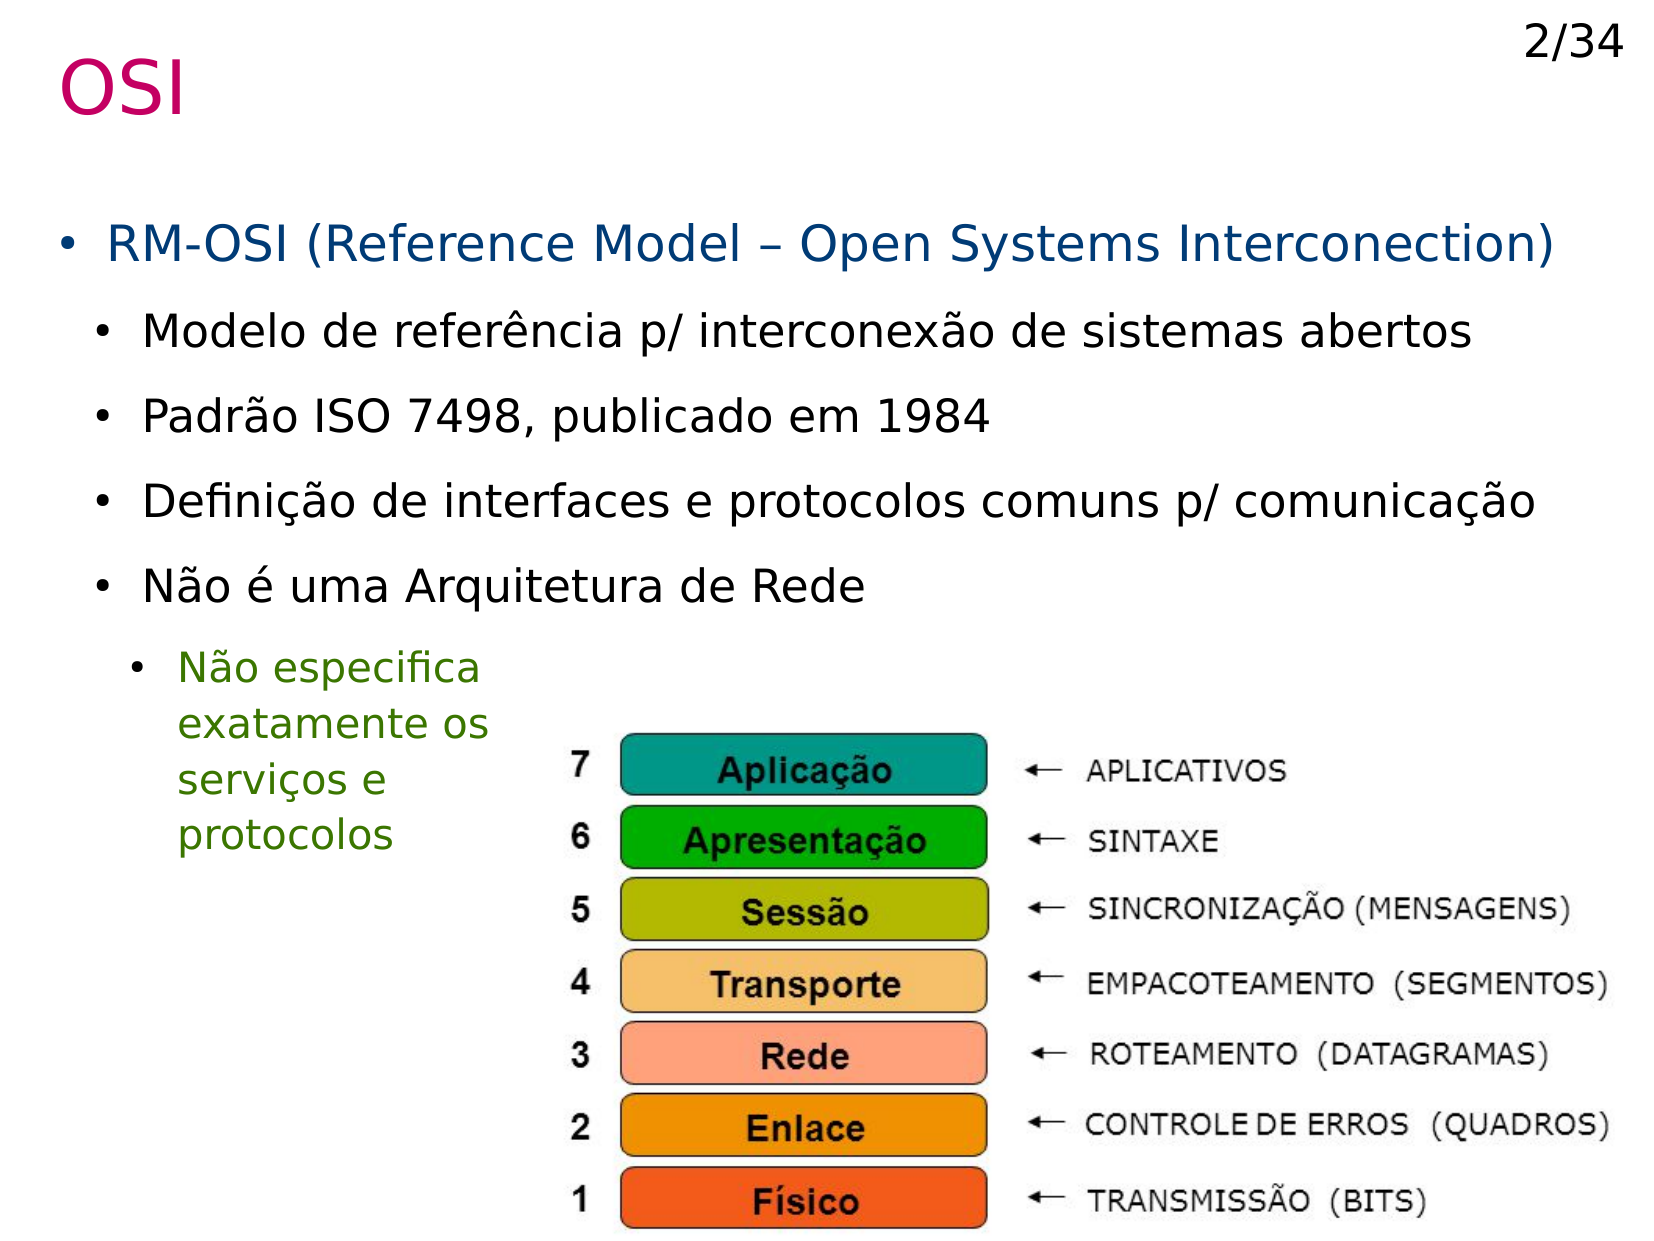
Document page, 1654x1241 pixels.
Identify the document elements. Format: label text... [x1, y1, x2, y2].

picture [561, 708, 1625, 1241]
list RM-OSI (Reference Model – Open Systems Interconection) Modelo de referência p/ interconexão de sistemas abertos Padrão ISO 7498, publicado em 1984 Definição de interfaces e protocolos comuns p/ comunicação Não é uma Arquitetura de Rede Não especifica exatamente os serviços e protocolos [59, 206, 1625, 1211]
title OSI [59, 29, 1625, 148]
